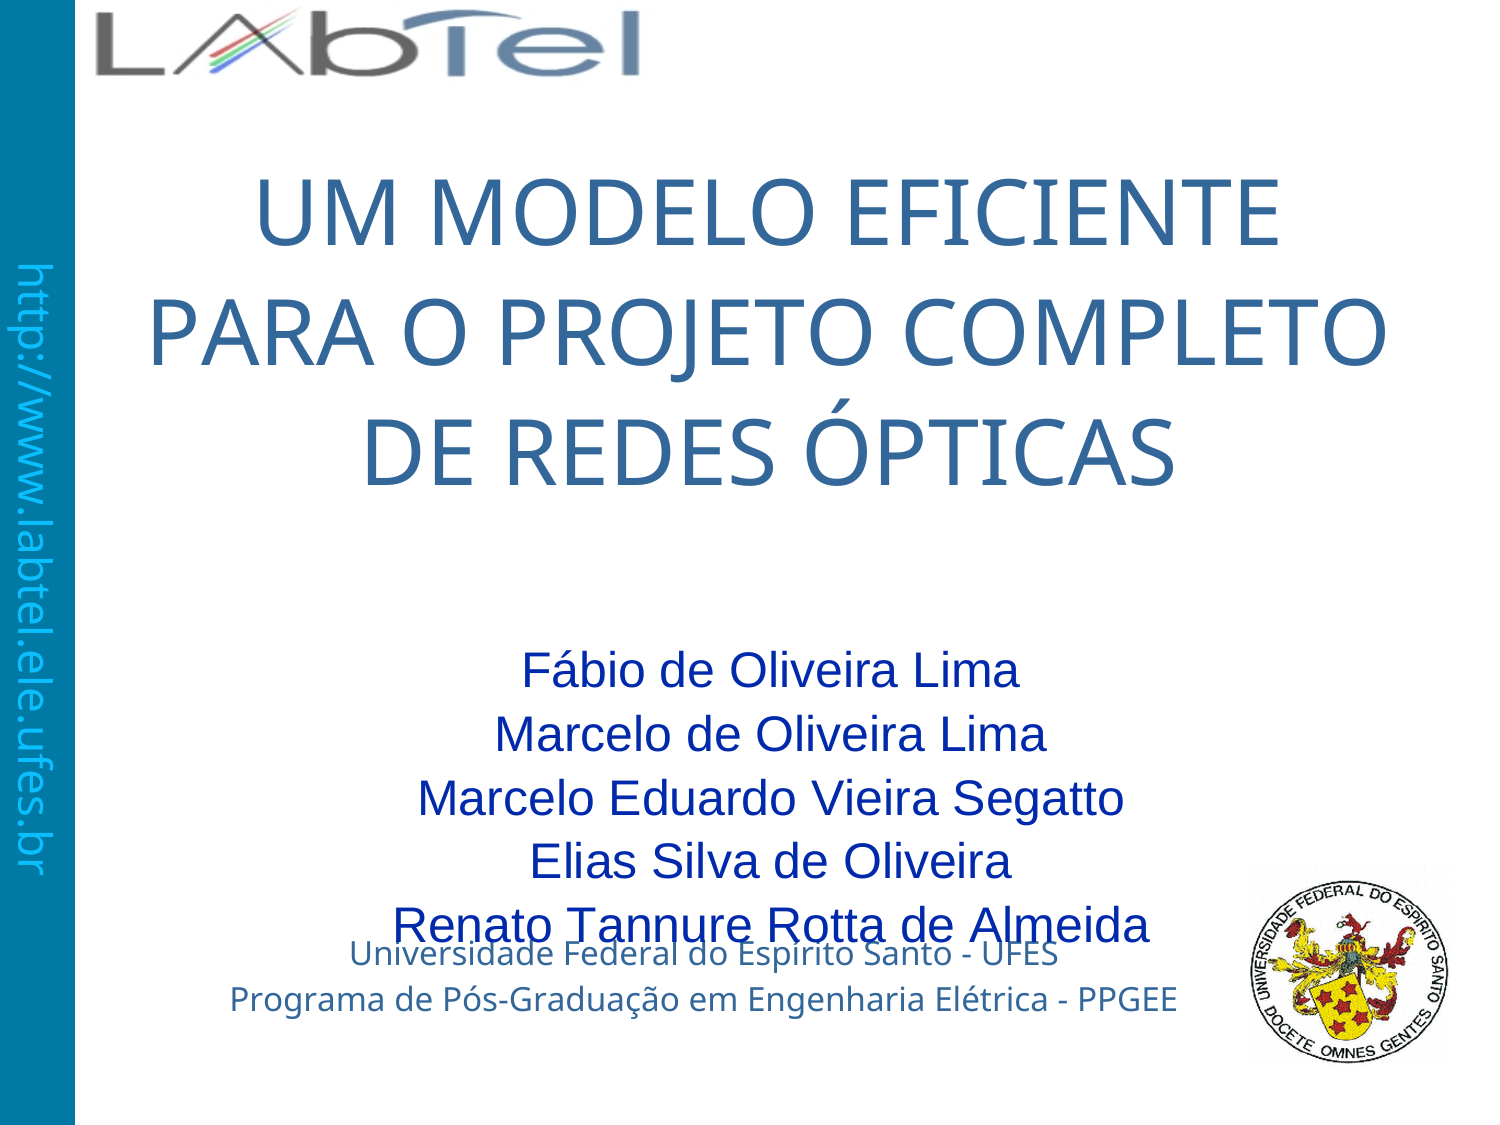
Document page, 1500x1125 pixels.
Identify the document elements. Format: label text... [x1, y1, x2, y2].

title UM MODELO EFICIENTE PARA O PROJETO COMPLETO DE REDES ÓPTICAS [124, 117, 1413, 662]
text_box Fábio de Oliveira Lima Marcelo de Oliveira Lima Marcelo Eduardo Vieira Segatto Elias Silva de Oliveira Renato Tannure Rotta de Almeida [129, 590, 1413, 962]
text_box Universidade Federal do Espírito Santo - UFES Programa de Pós-Graduação em Engenharia Elétrica - PPGEE [157, 962, 1252, 1045]
picture [1249, 865, 1450, 1066]
picture [76, 0, 675, 88]
